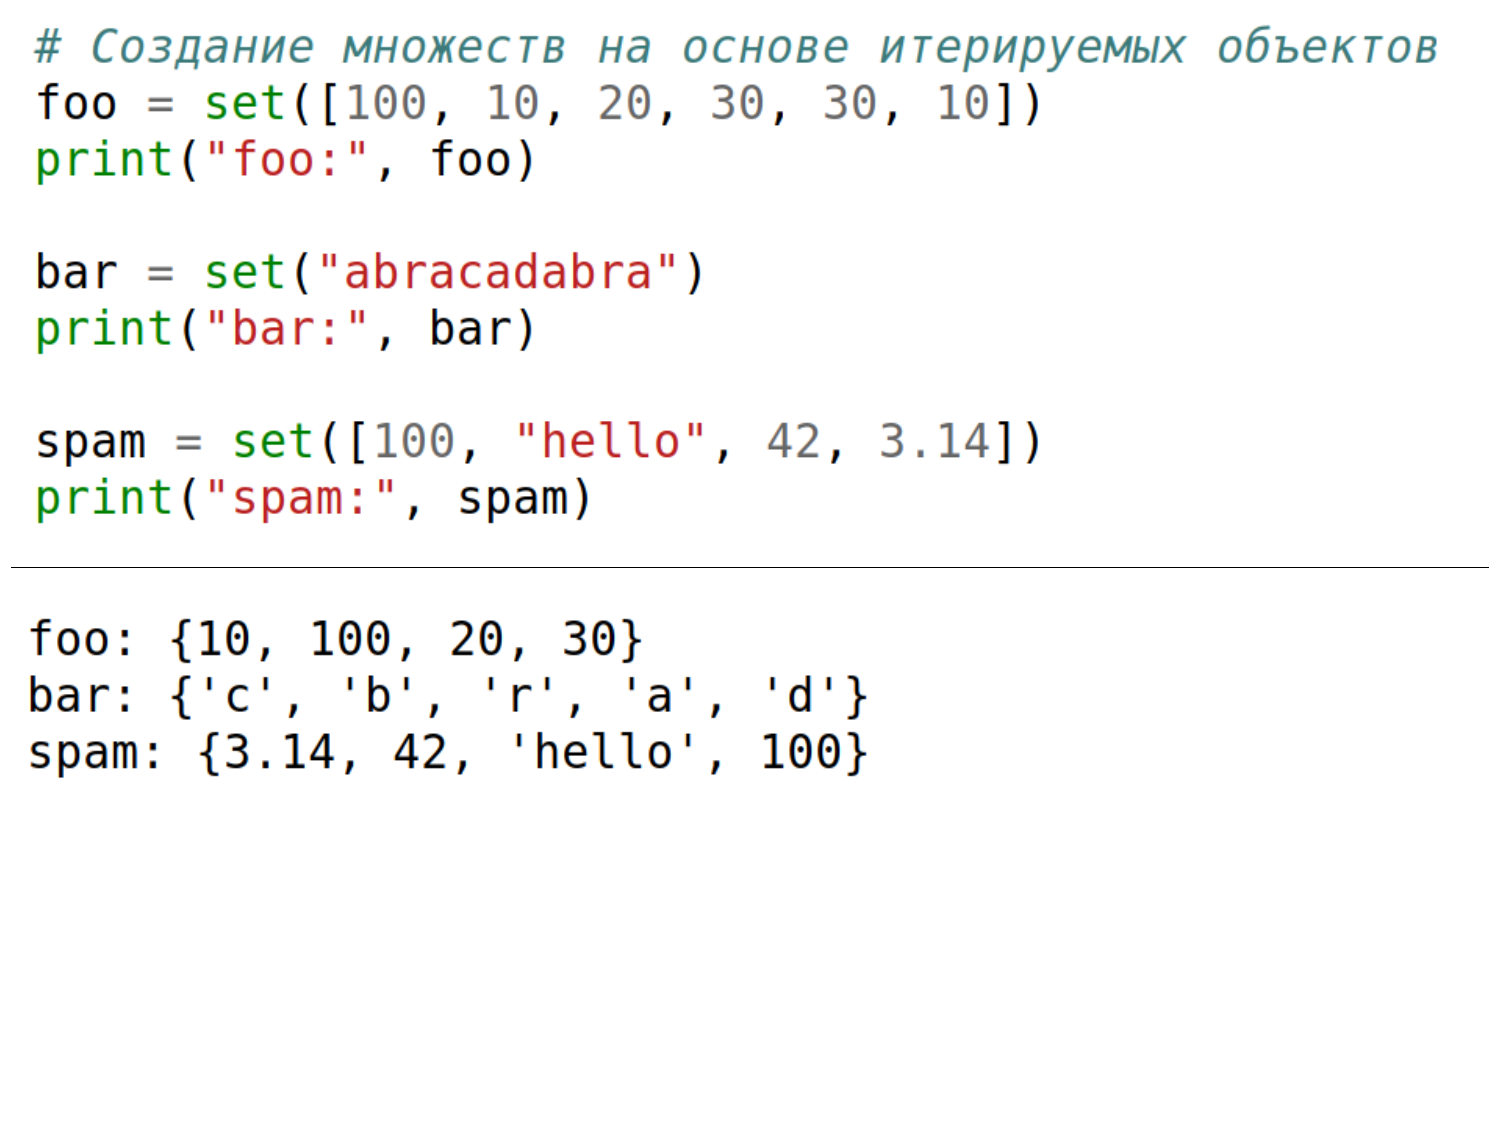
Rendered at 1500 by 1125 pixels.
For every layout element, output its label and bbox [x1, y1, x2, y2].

picture [23, 16, 1454, 539]
picture [17, 602, 879, 792]
